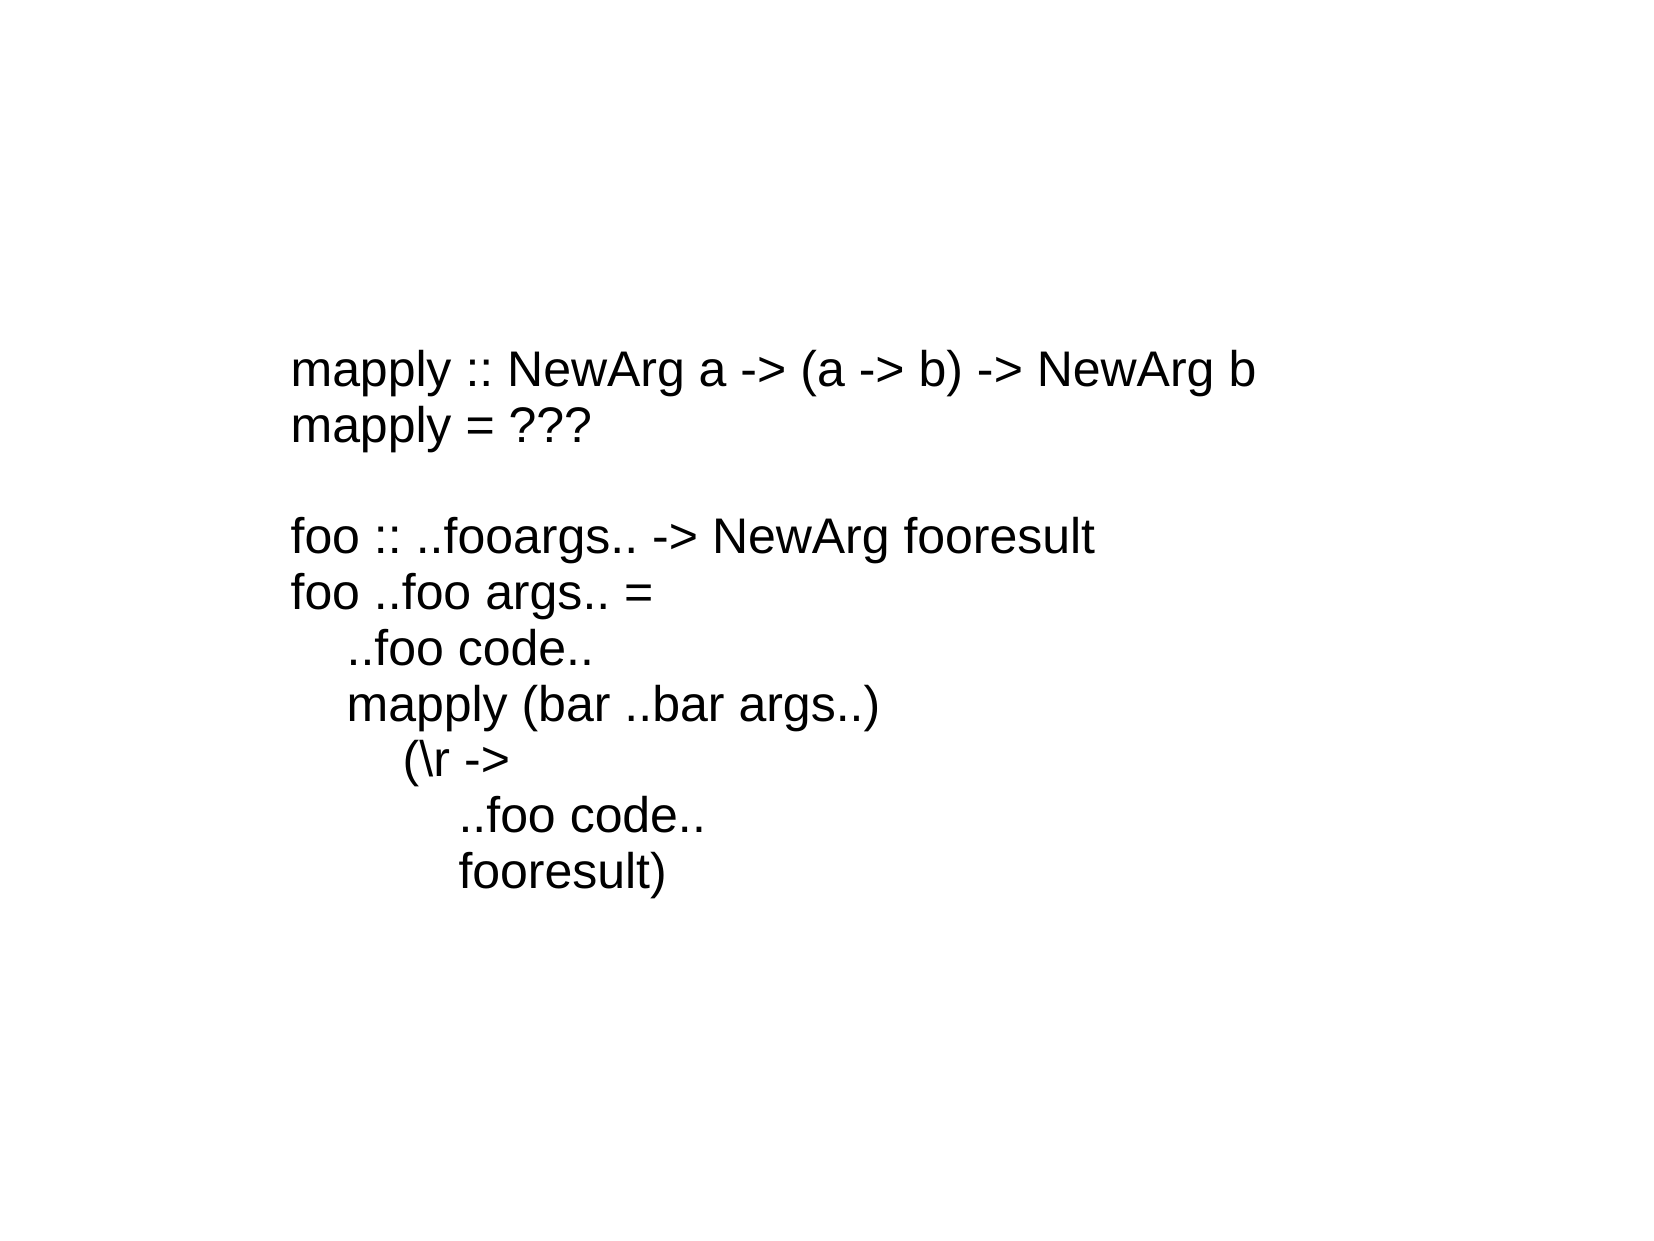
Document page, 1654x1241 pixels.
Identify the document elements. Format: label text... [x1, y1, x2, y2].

subtitle mapply :: NewArg a -> (a -> b) -> NewArg b mapply = ??? foo :: ..fooargs.. -> NewArg fooresult foo ..foo args.. = ..foo code.. mapply (bar ..bar args..) (\r -> ..foo code.. fooresult) [290, 298, 1363, 942]
